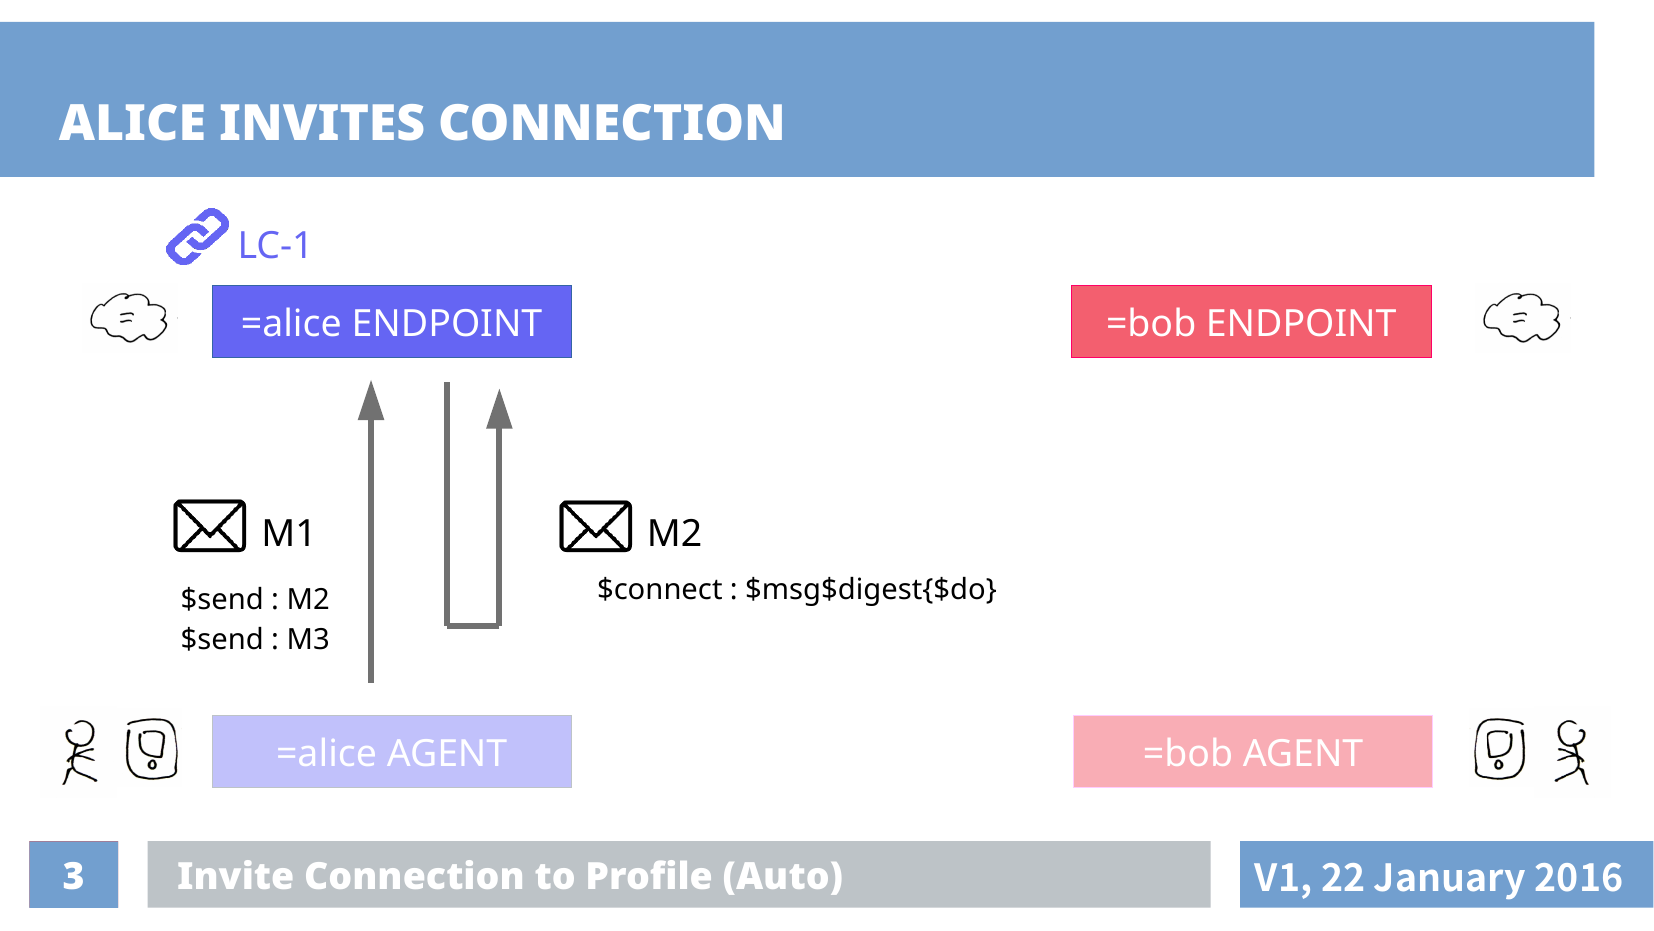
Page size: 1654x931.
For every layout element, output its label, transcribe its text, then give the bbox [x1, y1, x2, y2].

picture [166, 208, 229, 265]
text_box =alice AGENT [212, 715, 572, 788]
text_box M2 [632, 499, 718, 558]
text_box M1 [246, 499, 333, 558]
text_box =bob ENDPOINT [1071, 285, 1432, 358]
picture [82, 283, 178, 353]
text_box =alice ENDPOINT [212, 285, 572, 358]
text_box =bob AGENT [1073, 715, 1433, 788]
title ALICE INVITES CONNECTION [58, 44, 1595, 155]
picture [1475, 283, 1571, 353]
text_box $connect : $msg$digest{$do} [493, 527, 1015, 650]
picture [1469, 706, 1611, 798]
text_box $send : M2 $send : M3 [0, 573, 348, 663]
picture [170, 496, 249, 555]
text_box LC-1 [219, 208, 340, 274]
picture [40, 706, 182, 798]
picture [556, 497, 635, 555]
